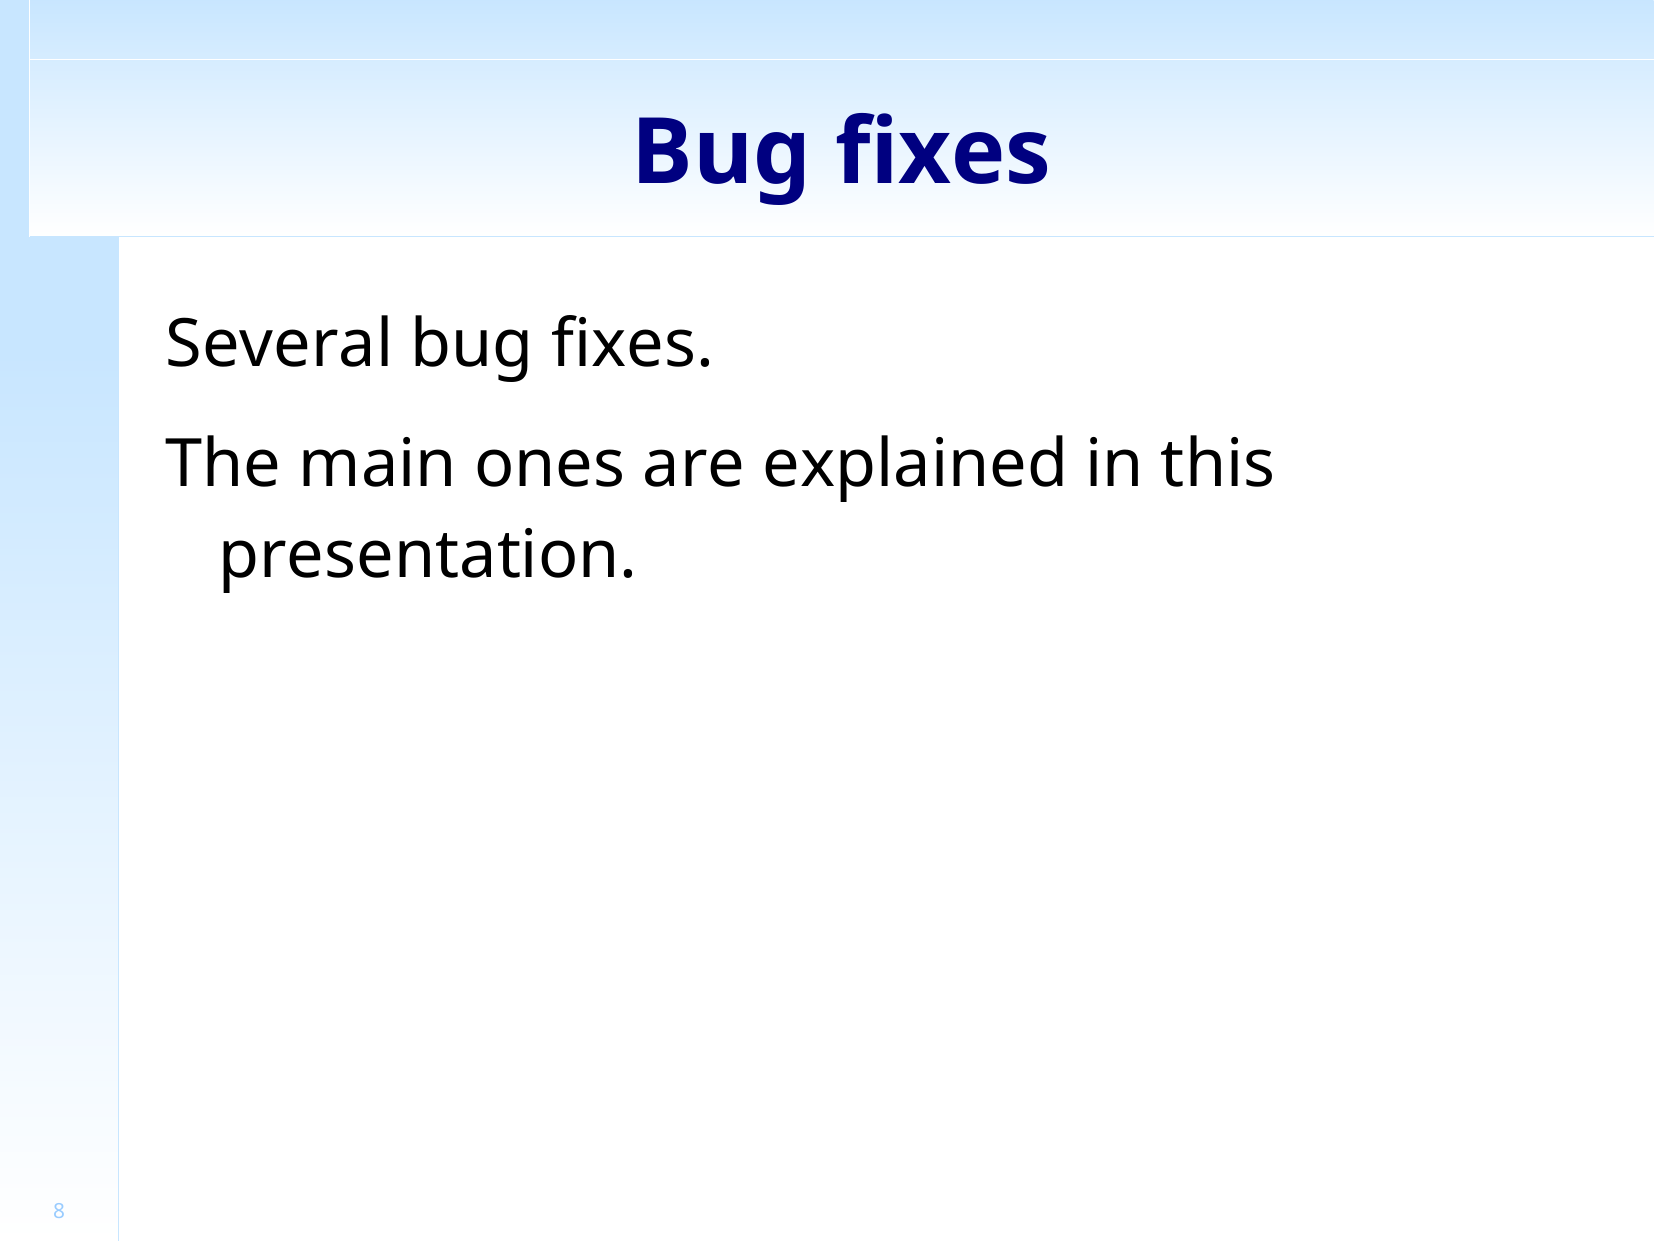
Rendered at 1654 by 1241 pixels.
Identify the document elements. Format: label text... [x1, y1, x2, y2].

list Several bug fixes. The main ones are explained in this presentation. [147, 295, 1625, 1182]
title Bug fixes [29, 59, 1654, 237]
